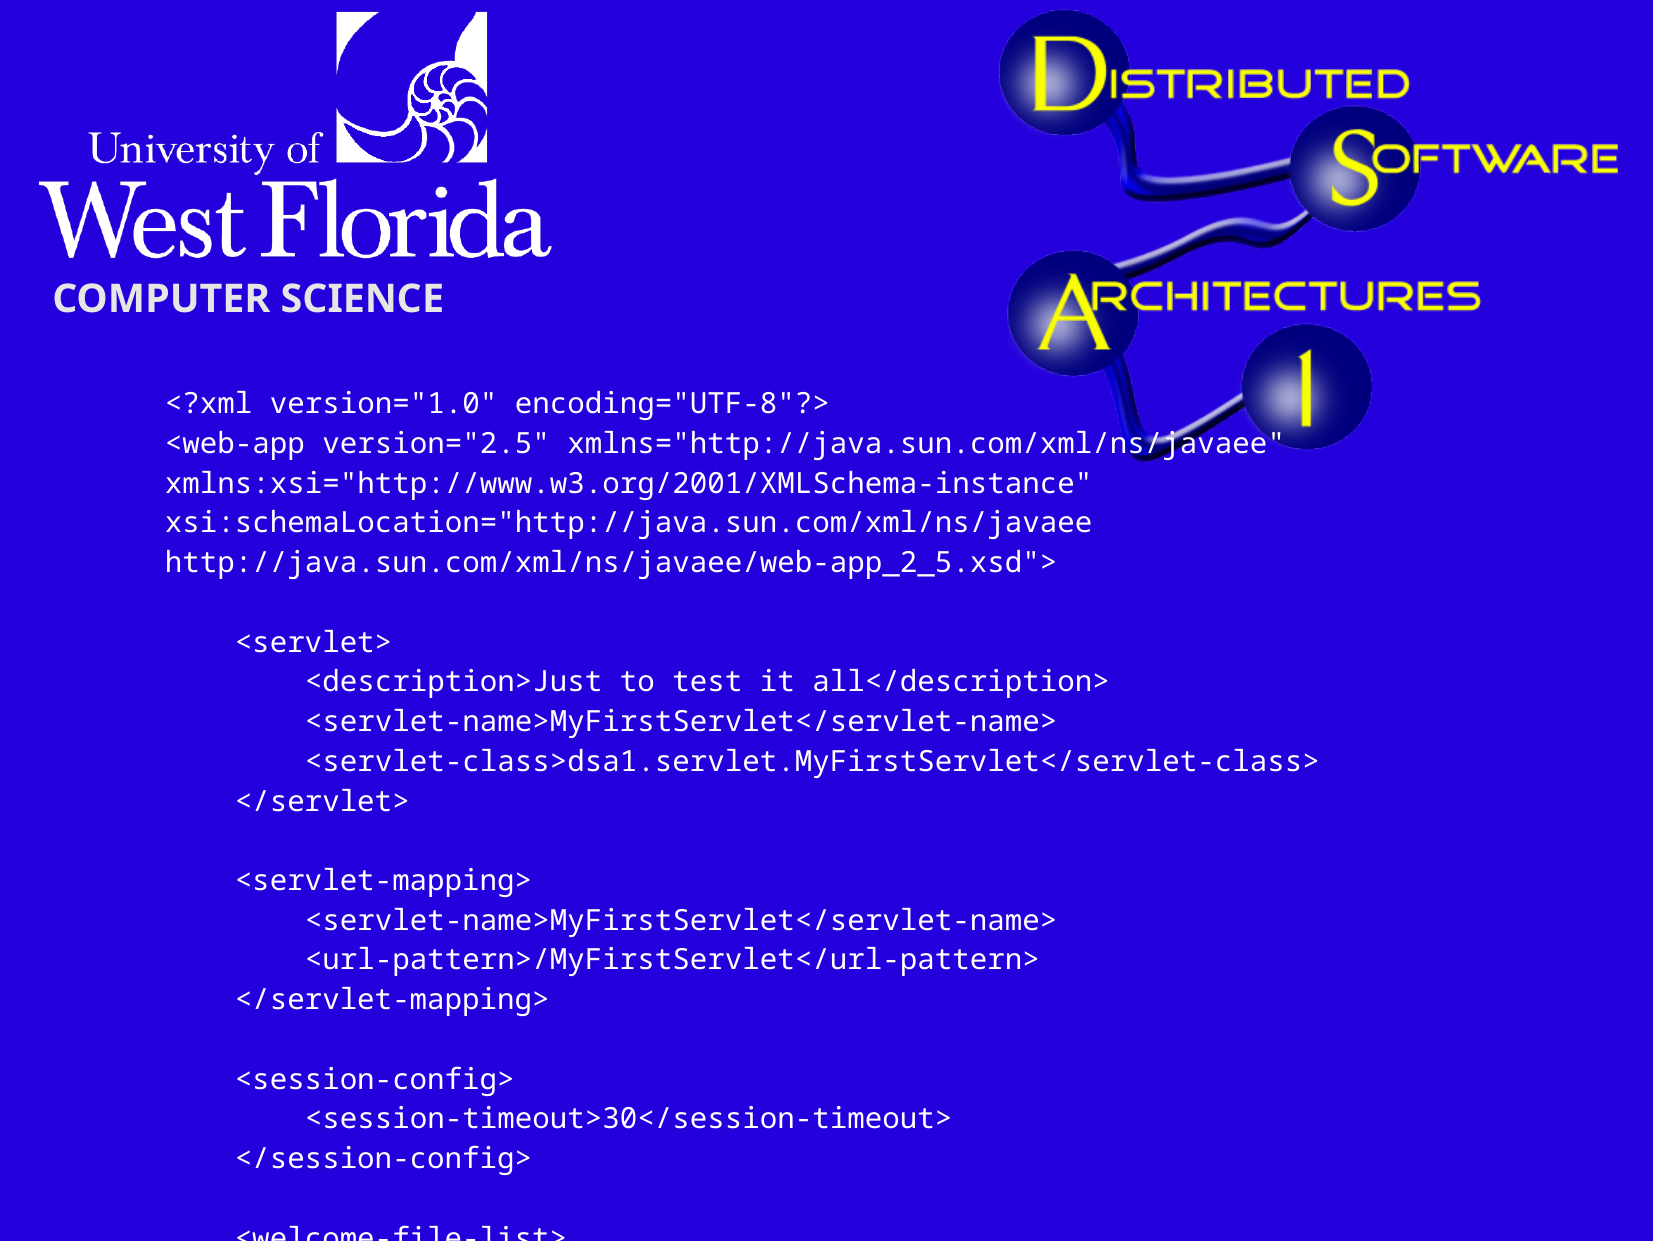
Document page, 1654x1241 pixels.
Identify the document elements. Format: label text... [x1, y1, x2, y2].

picture [37, 0, 559, 262]
text_box <?xml version="1.0" encoding="UTF-8"?> <web-app version="2.5" xmlns="http://java.sun.com/xml/ns/javaee" xmlns:xsi="http://www.w3.org/2001/XMLSchema-instance" xsi:schemaLocation="http://java.sun.com/xml/ns/javaee http://java.sun.com/xml/ns/javaee/web-app_2_5.xsd"> <servlet> <description>Just to test it all</description> <servlet-name>MyFirstServlet</servlet-name> <servlet-class>dsa1.servlet.MyFirstServlet</servlet-class> </servlet> <servlet-mapping> <servlet-name>MyFirstServlet</servlet-name> <url-pattern>/MyFirstServlet</url-pattern> </servlet-mapping> <session-config> <session-timeout>30</session-timeout> </session-config> <welcome-file-list> <welcome-file>index.html</welcome-file> </welcome-file-list> </web-app> [150, 375, 1388, 1241]
text_box COMPUTER SCIENCE [37, 262, 563, 334]
picture [910, 0, 1653, 506]
